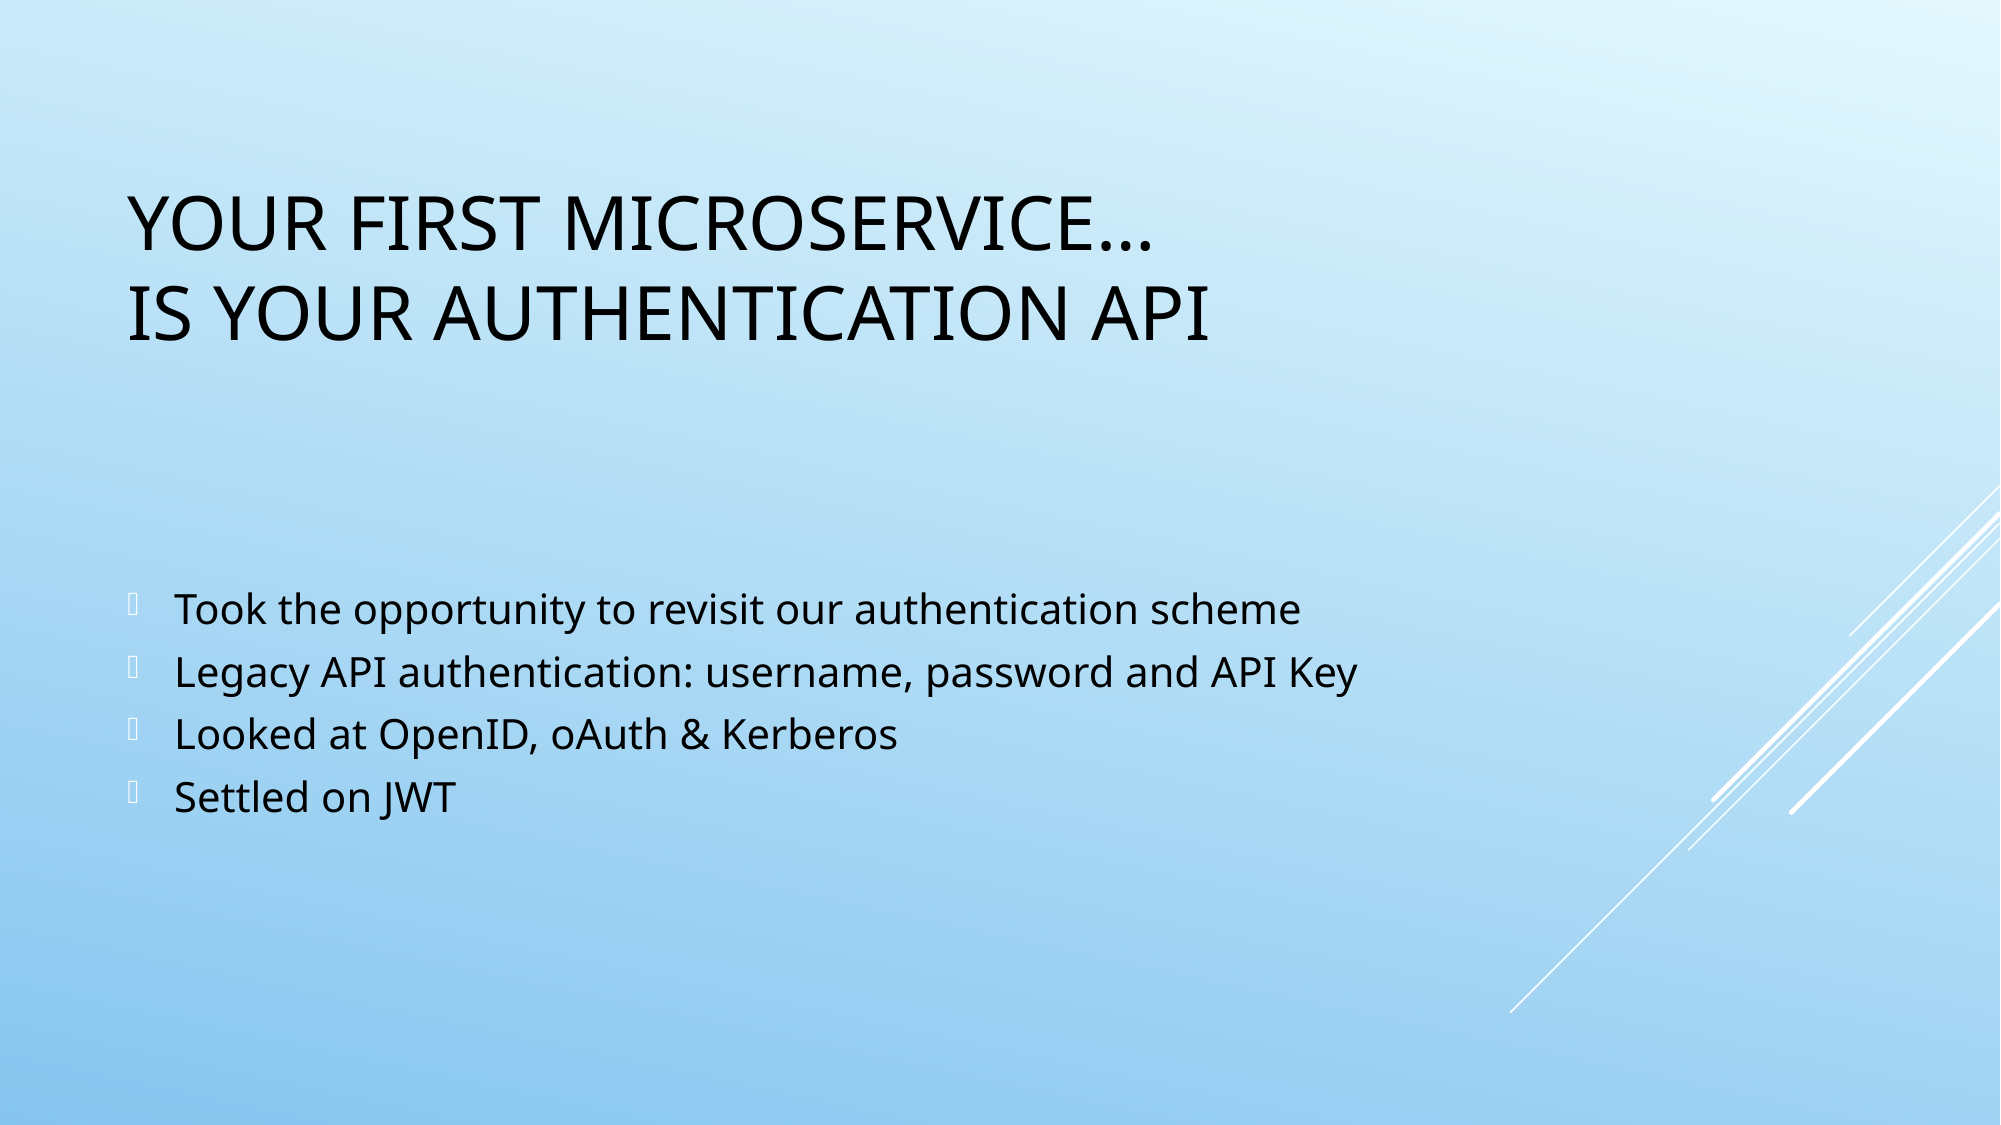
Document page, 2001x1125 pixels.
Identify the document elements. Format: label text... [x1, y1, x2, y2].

list Took the opportunity to revisit our authentication scheme Legacy API authentication: username, password and API Key Looked at OpenID, oAuth & Kerberos Settled on JWT [112, 405, 1513, 999]
title Your first microservice… is your authentication api [112, 141, 1513, 389]
